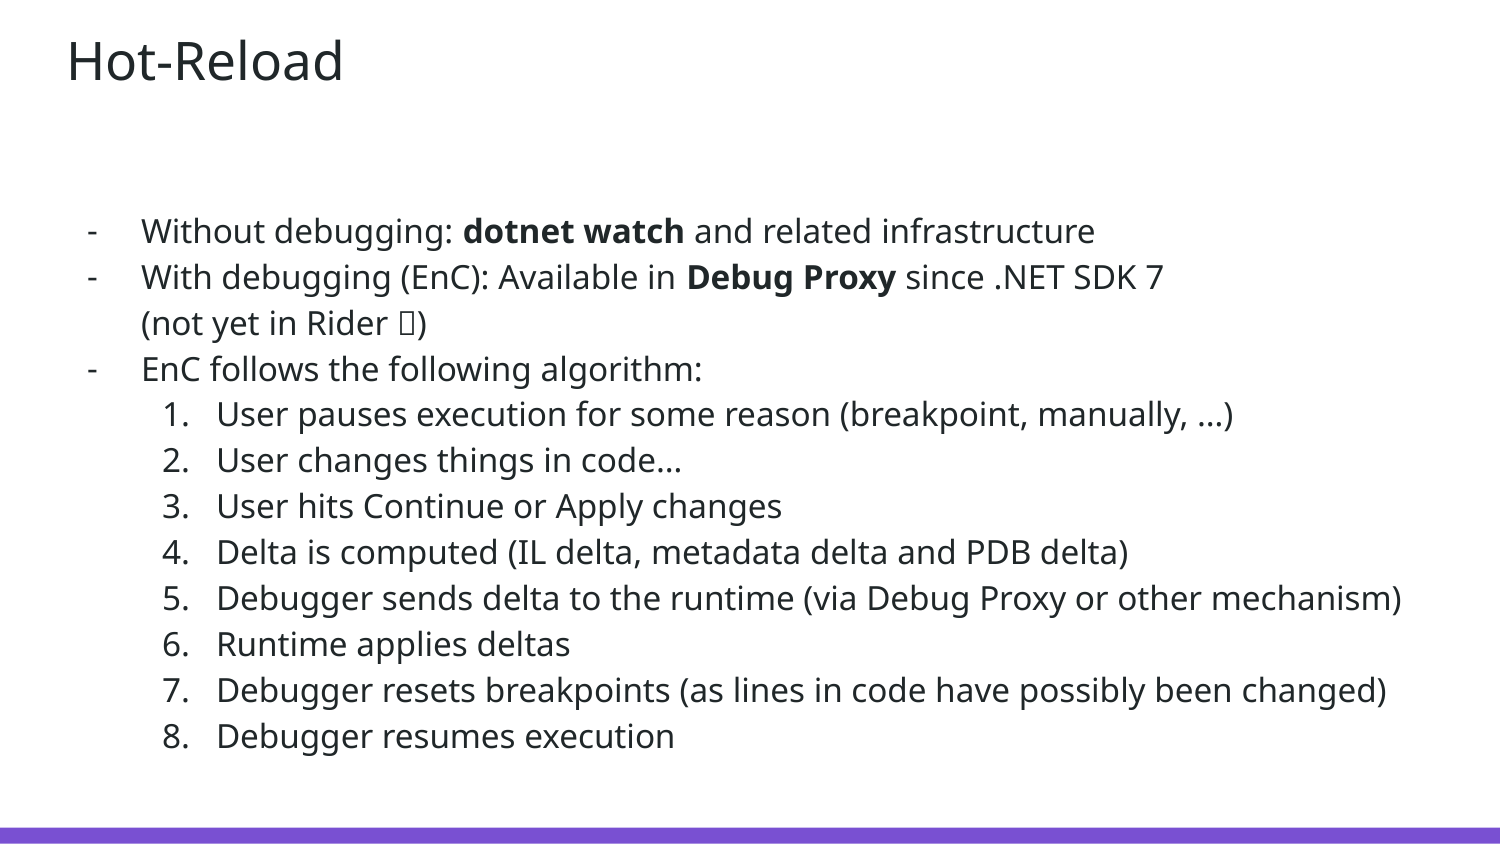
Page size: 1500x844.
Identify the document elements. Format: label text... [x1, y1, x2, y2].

list Without debugging: dotnet watch and related infrastructure With debugging (EnC): Available in Debug Proxy since .NET SDK 7 (not yet in Rider 🥵) EnC follows the following algorithm: User pauses execution for some reason (breakpoint, manually, …) User changes things in code… User hits Continue or Apply changes Delta is computed (IL delta, metadata delta and PDB delta) Debugger sends delta to the runtime (via Debug Proxy or other mechanism) Runtime applies deltas Debugger resets breakpoints (as lines in code have possibly been changed) Debugger resumes execution [51, 189, 1449, 812]
title Hot-Reload [51, 12, 1449, 106]
